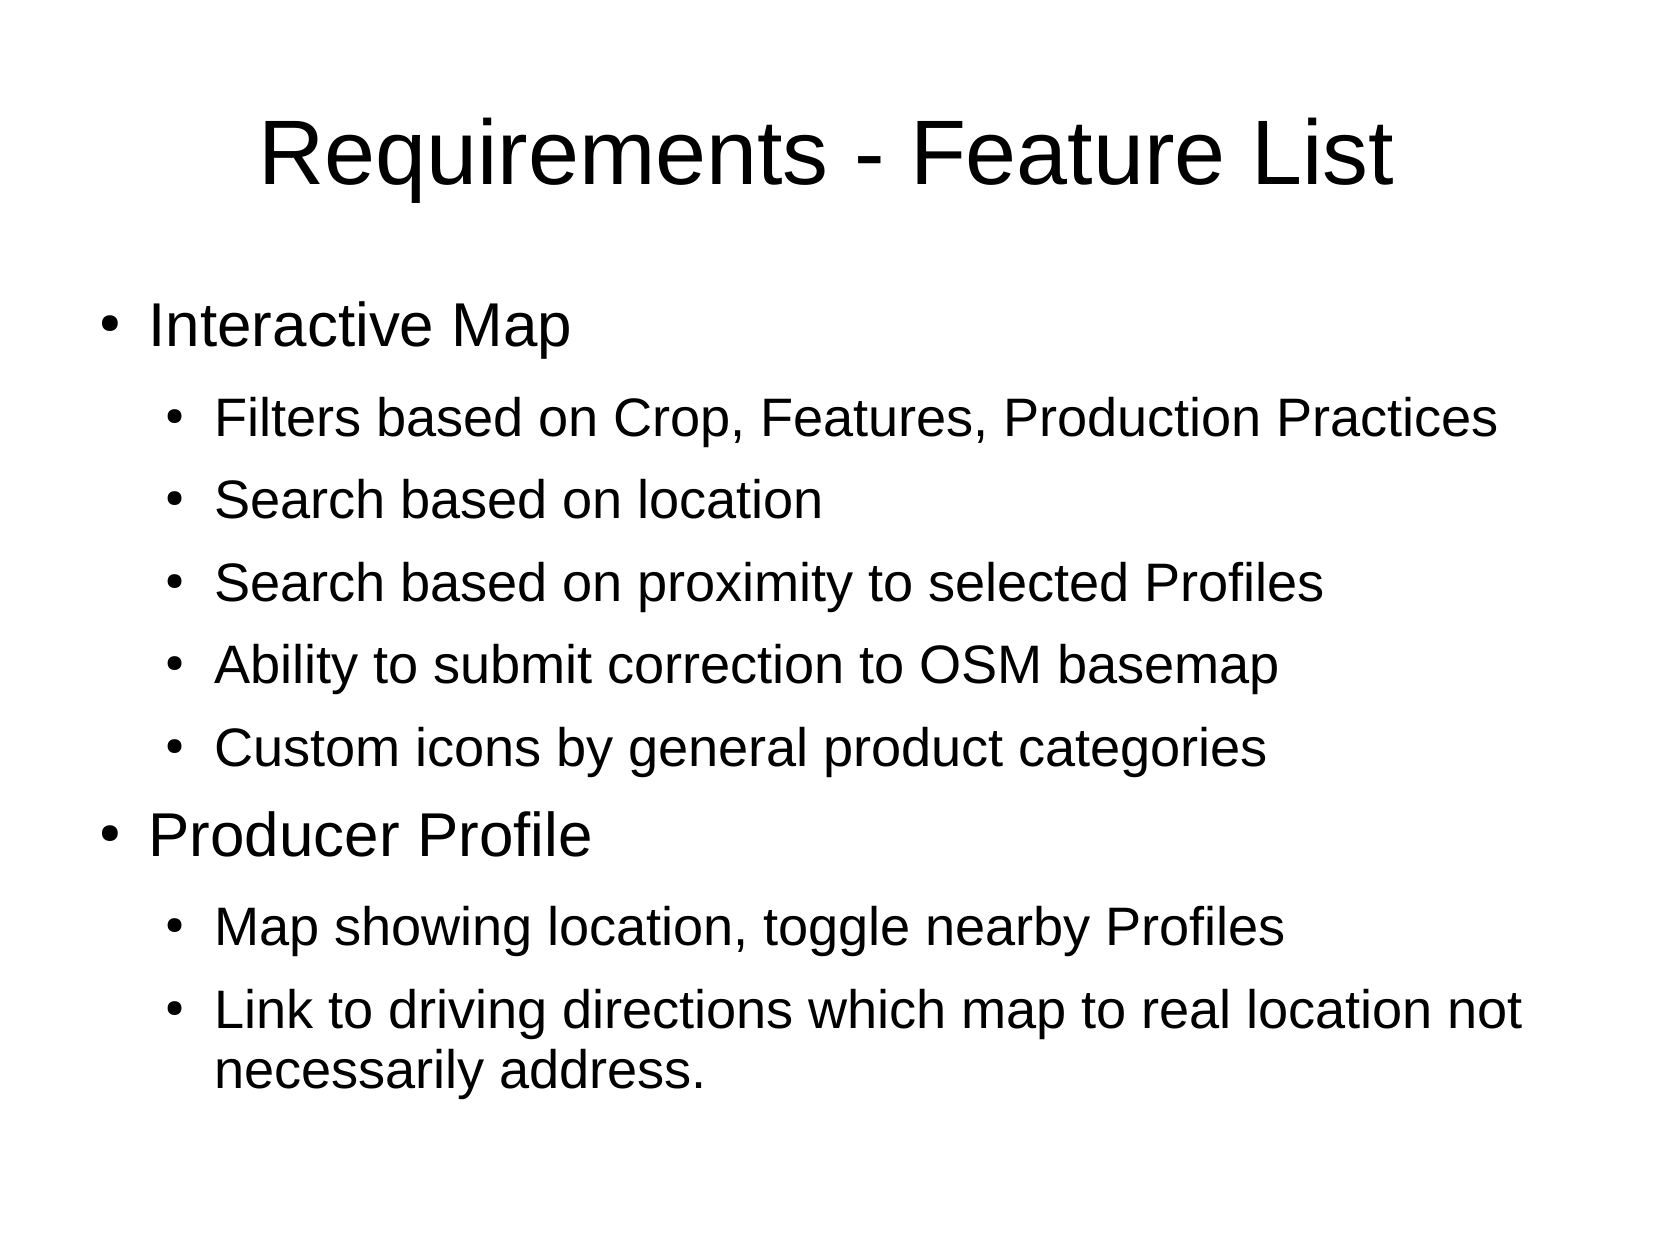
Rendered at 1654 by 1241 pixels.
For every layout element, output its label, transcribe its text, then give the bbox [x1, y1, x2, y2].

list Interactive Map Filters based on Crop, Features, Production Practices Search based on location Search based on proximity to selected Profiles Ability to submit correction to OSM basemap Custom icons by general product categories Producer Profile Map showing location, toggle nearby Profiles Link to driving directions which map to real location not necessarily address. [82, 290, 1571, 1109]
title Requirements - Feature List [82, 56, 1571, 250]
